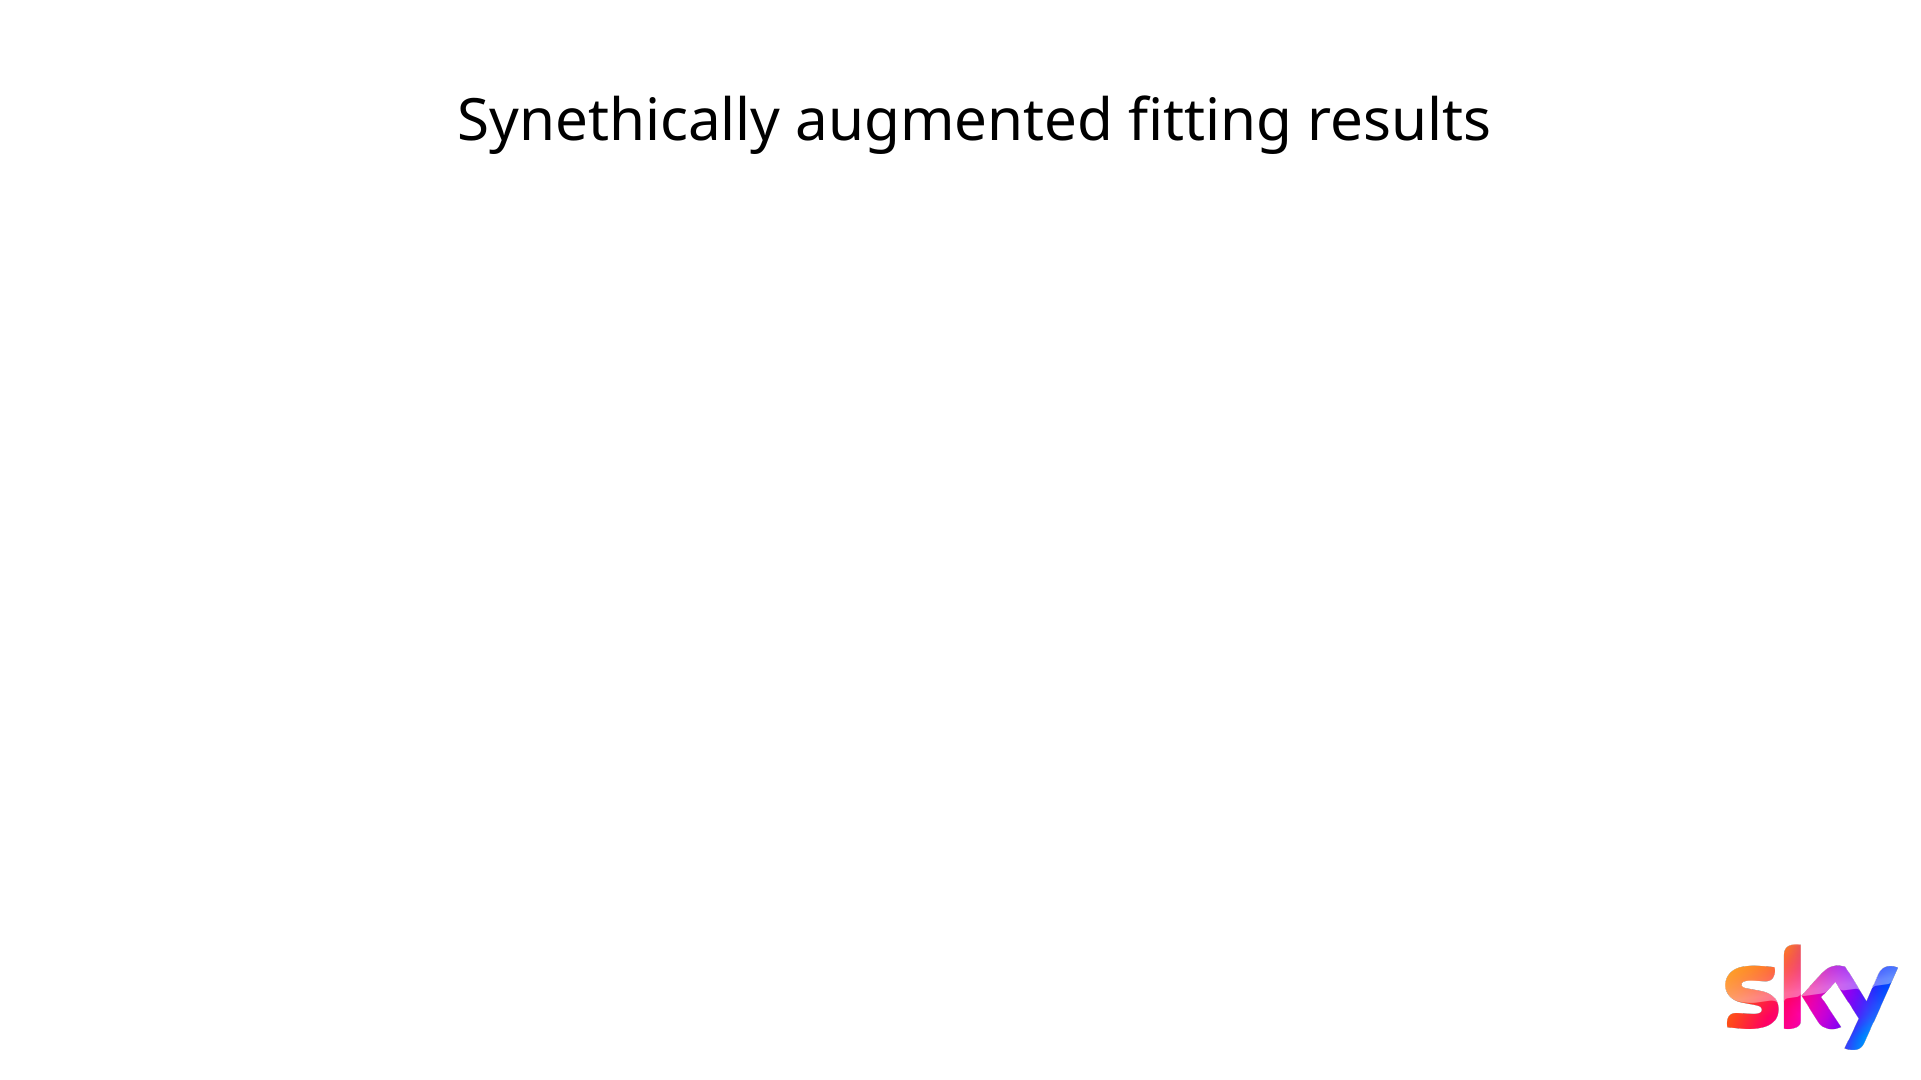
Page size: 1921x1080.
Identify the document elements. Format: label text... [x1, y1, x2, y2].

title Synethically augmented fitting results [112, 40, 1837, 152]
picture [1725, 944, 1898, 1051]
